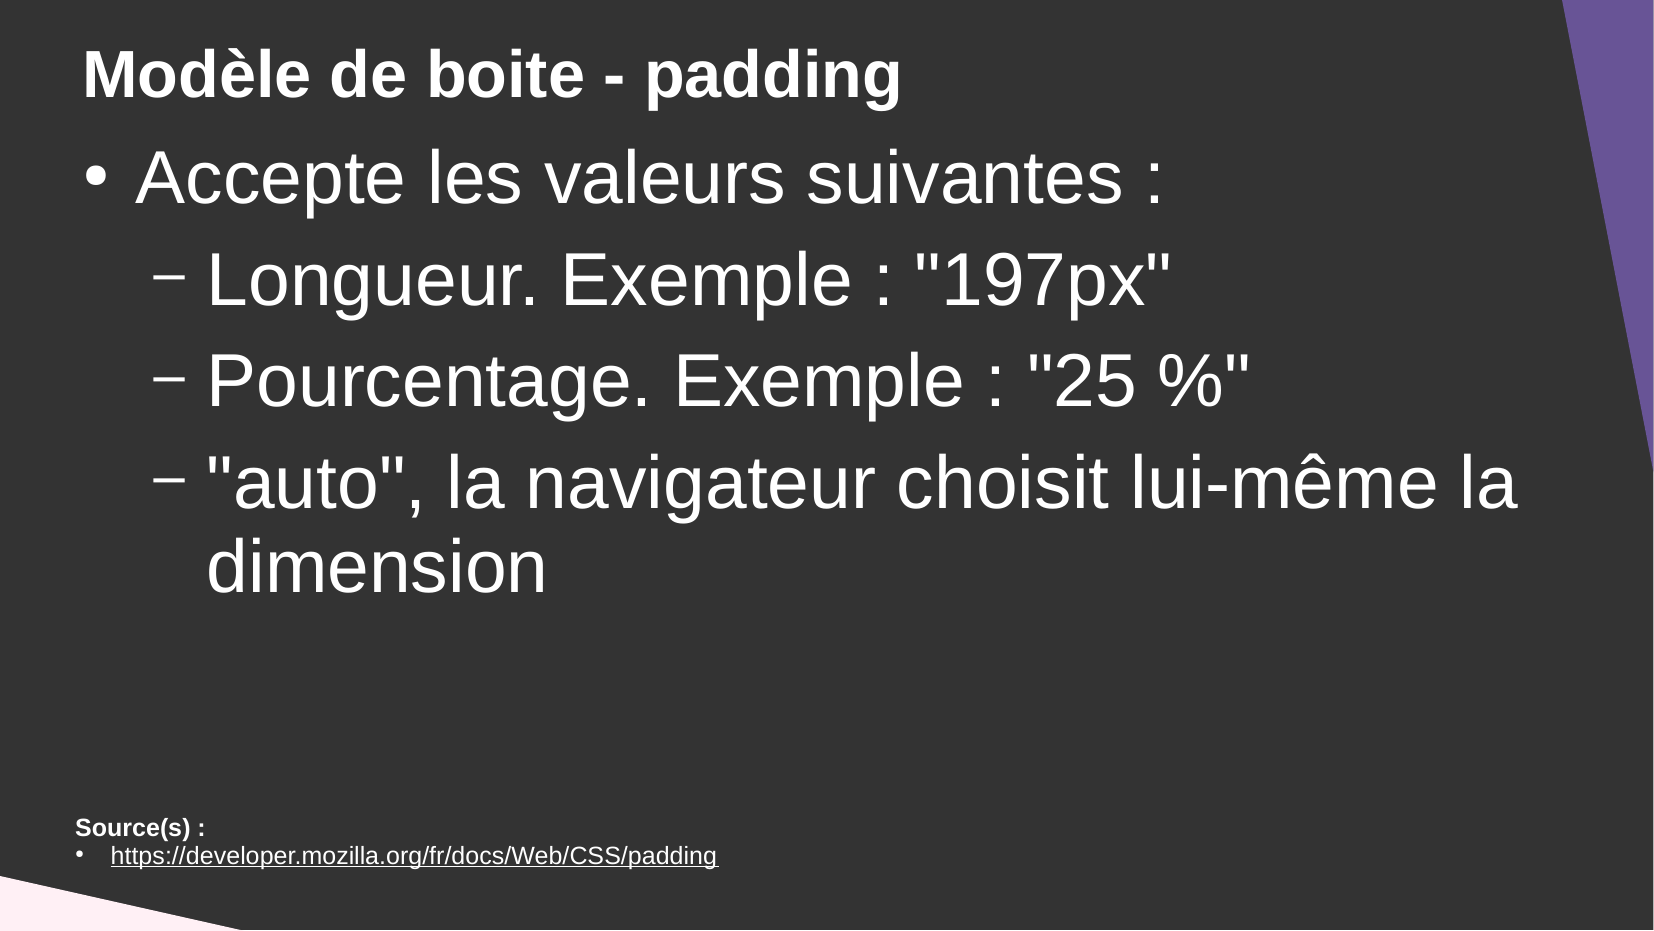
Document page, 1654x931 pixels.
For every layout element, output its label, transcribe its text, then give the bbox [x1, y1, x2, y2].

text_box Source(s) : https://developer.mozilla.org/fr/docs/Web/CSS/padding [60, 805, 1546, 913]
text_box [0, 875, 245, 931]
text_box [1562, 0, 1654, 476]
list Accepte les valeurs suivantes : Longueur. Exemple : "197px" Pourcentage. Exemple : "25 %" "auto", la navigateur choisit lui-même la dimension [64, 135, 1604, 798]
title Modèle de boite - padding [82, 37, 1571, 112]
